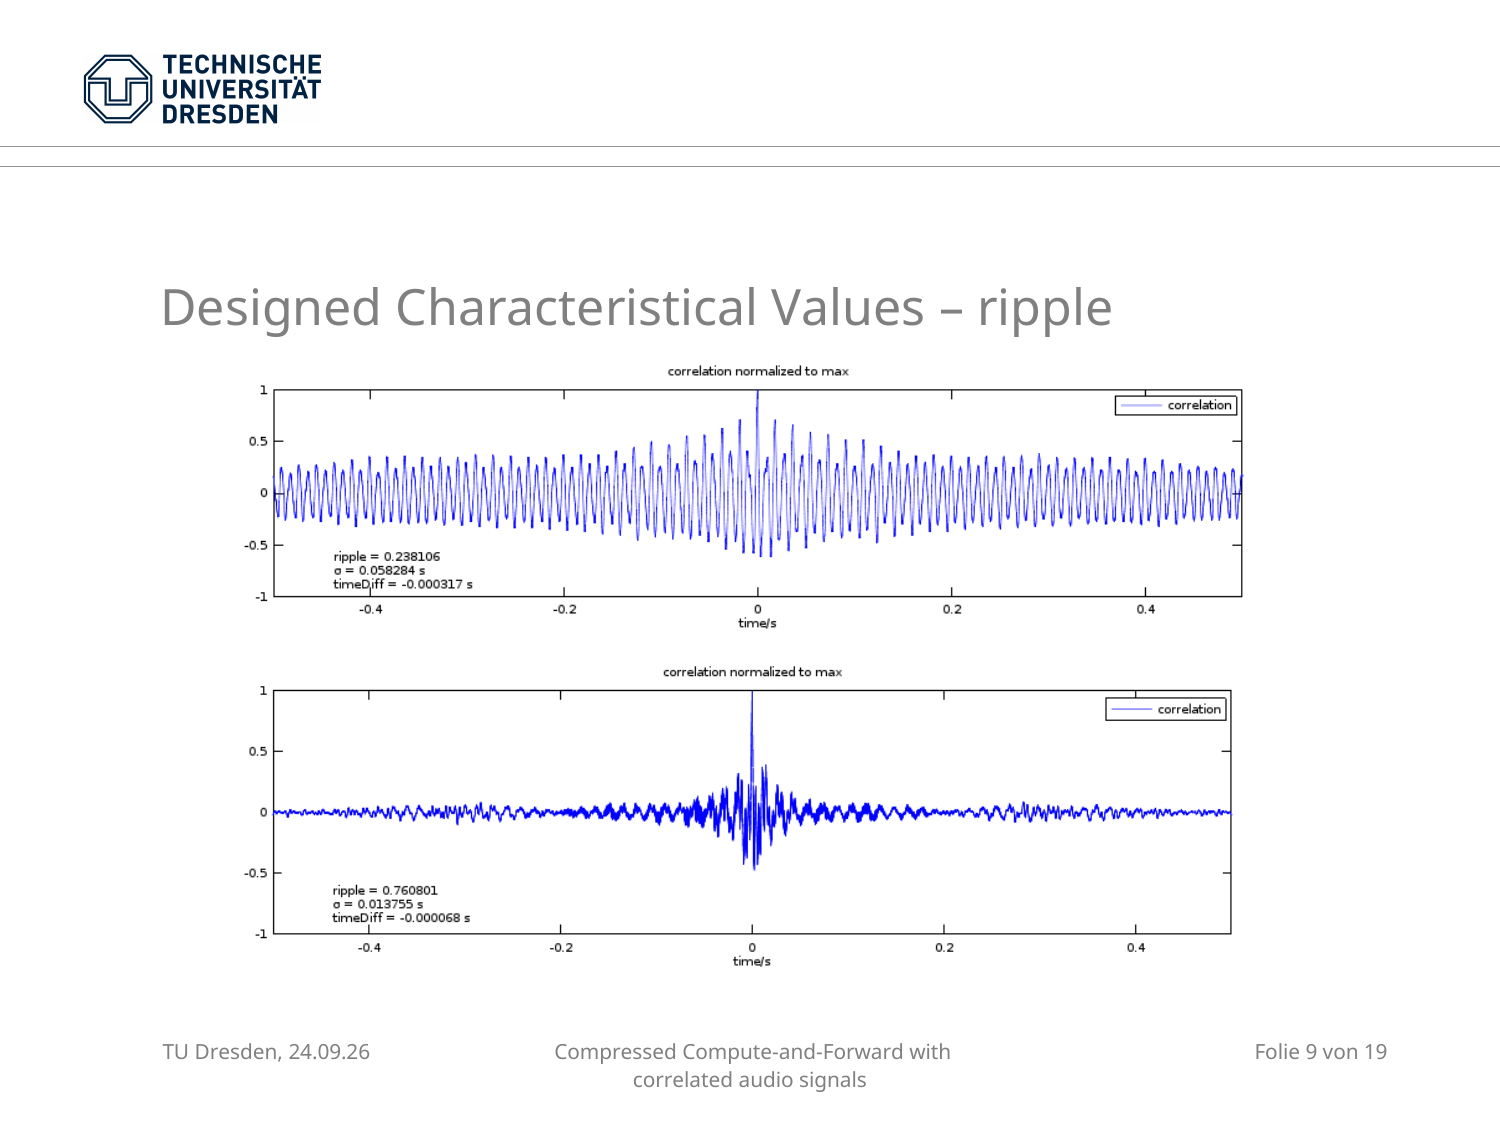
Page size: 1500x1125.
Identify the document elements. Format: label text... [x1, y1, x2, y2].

title Designed Characteristical Values – ripple [160, 238, 1392, 374]
picture [236, 348, 1270, 983]
picture [83, 54, 321, 124]
